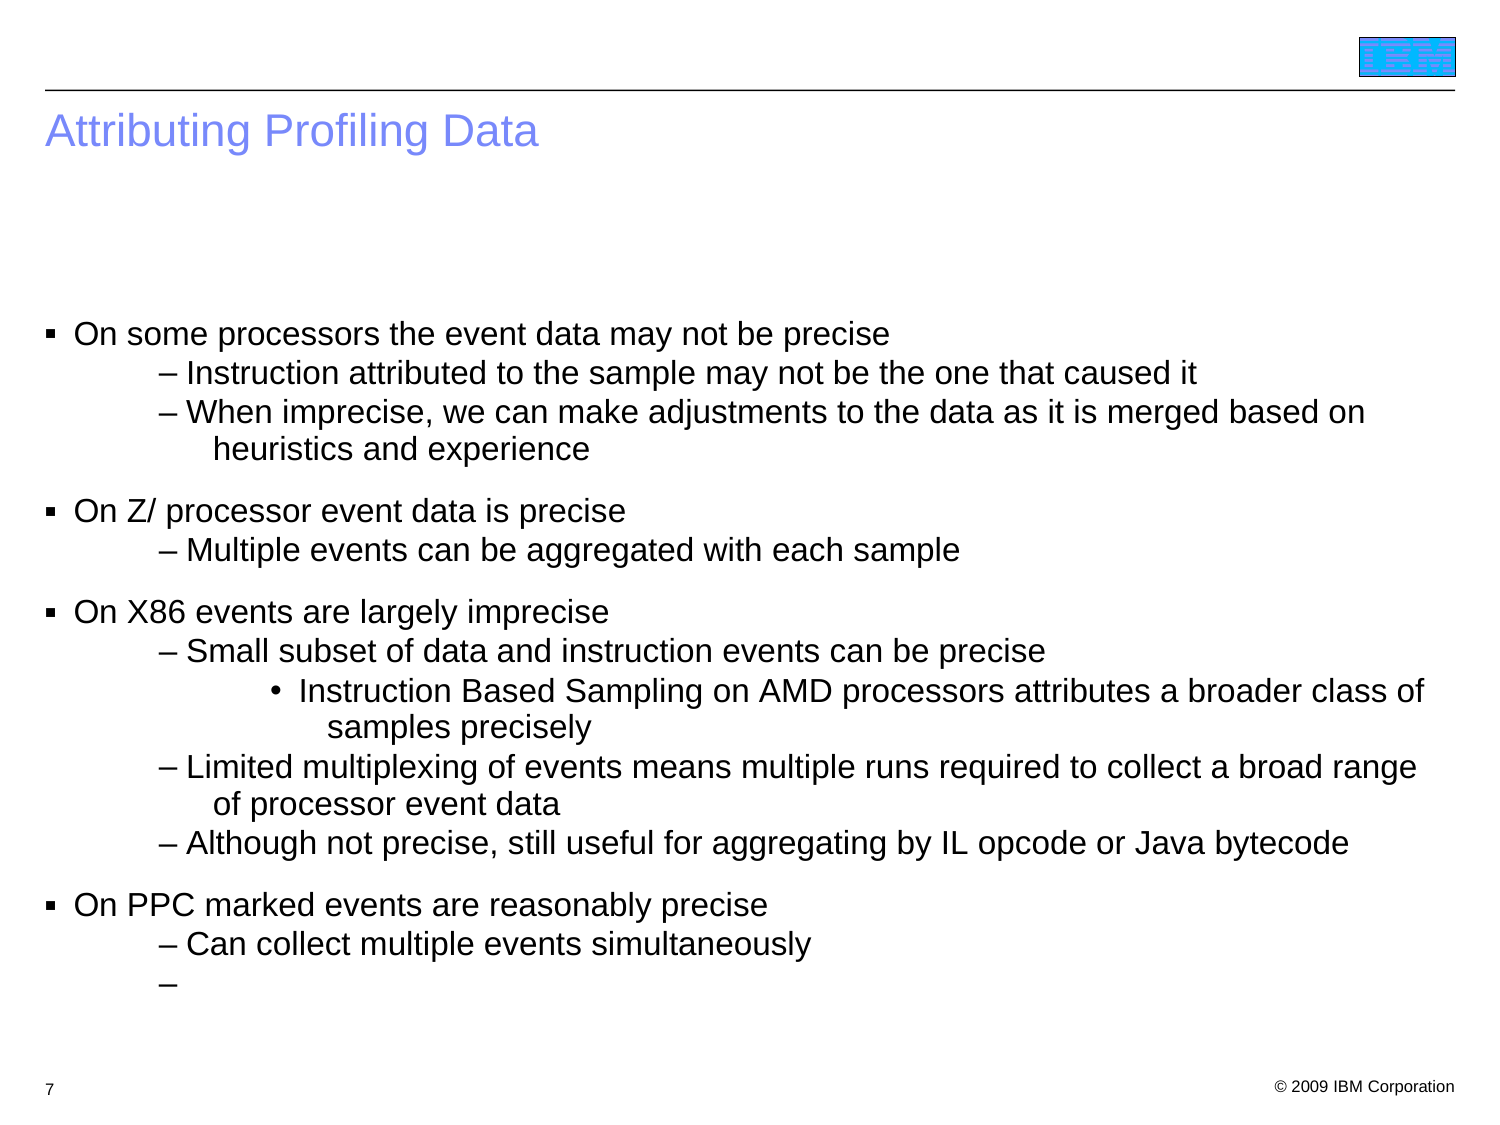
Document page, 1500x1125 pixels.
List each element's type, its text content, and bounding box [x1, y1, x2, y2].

title Attributing Profiling Data [30, 97, 1456, 218]
list On some processors the event data may not be precise Instruction attributed to the sample may not be the one that caused it When imprecise, we can make adjustments to the data as it is merged based on heuristics and experience On Z/ processor event data is precise Multiple events can be aggregated with each sample On X86 events are largely imprecise Small subset of data and instruction events can be precise Instruction Based Sampling on AMD processors attributes a broader class of samples precisely Limited multiplexing of events means multiple runs required to collect a broad range of processor event data Although not precise, still useful for aggregating by IL opcode or Java bytecode On PPC marked events are reasonably precise Can collect multiple events simultaneously [30, 307, 1456, 1058]
